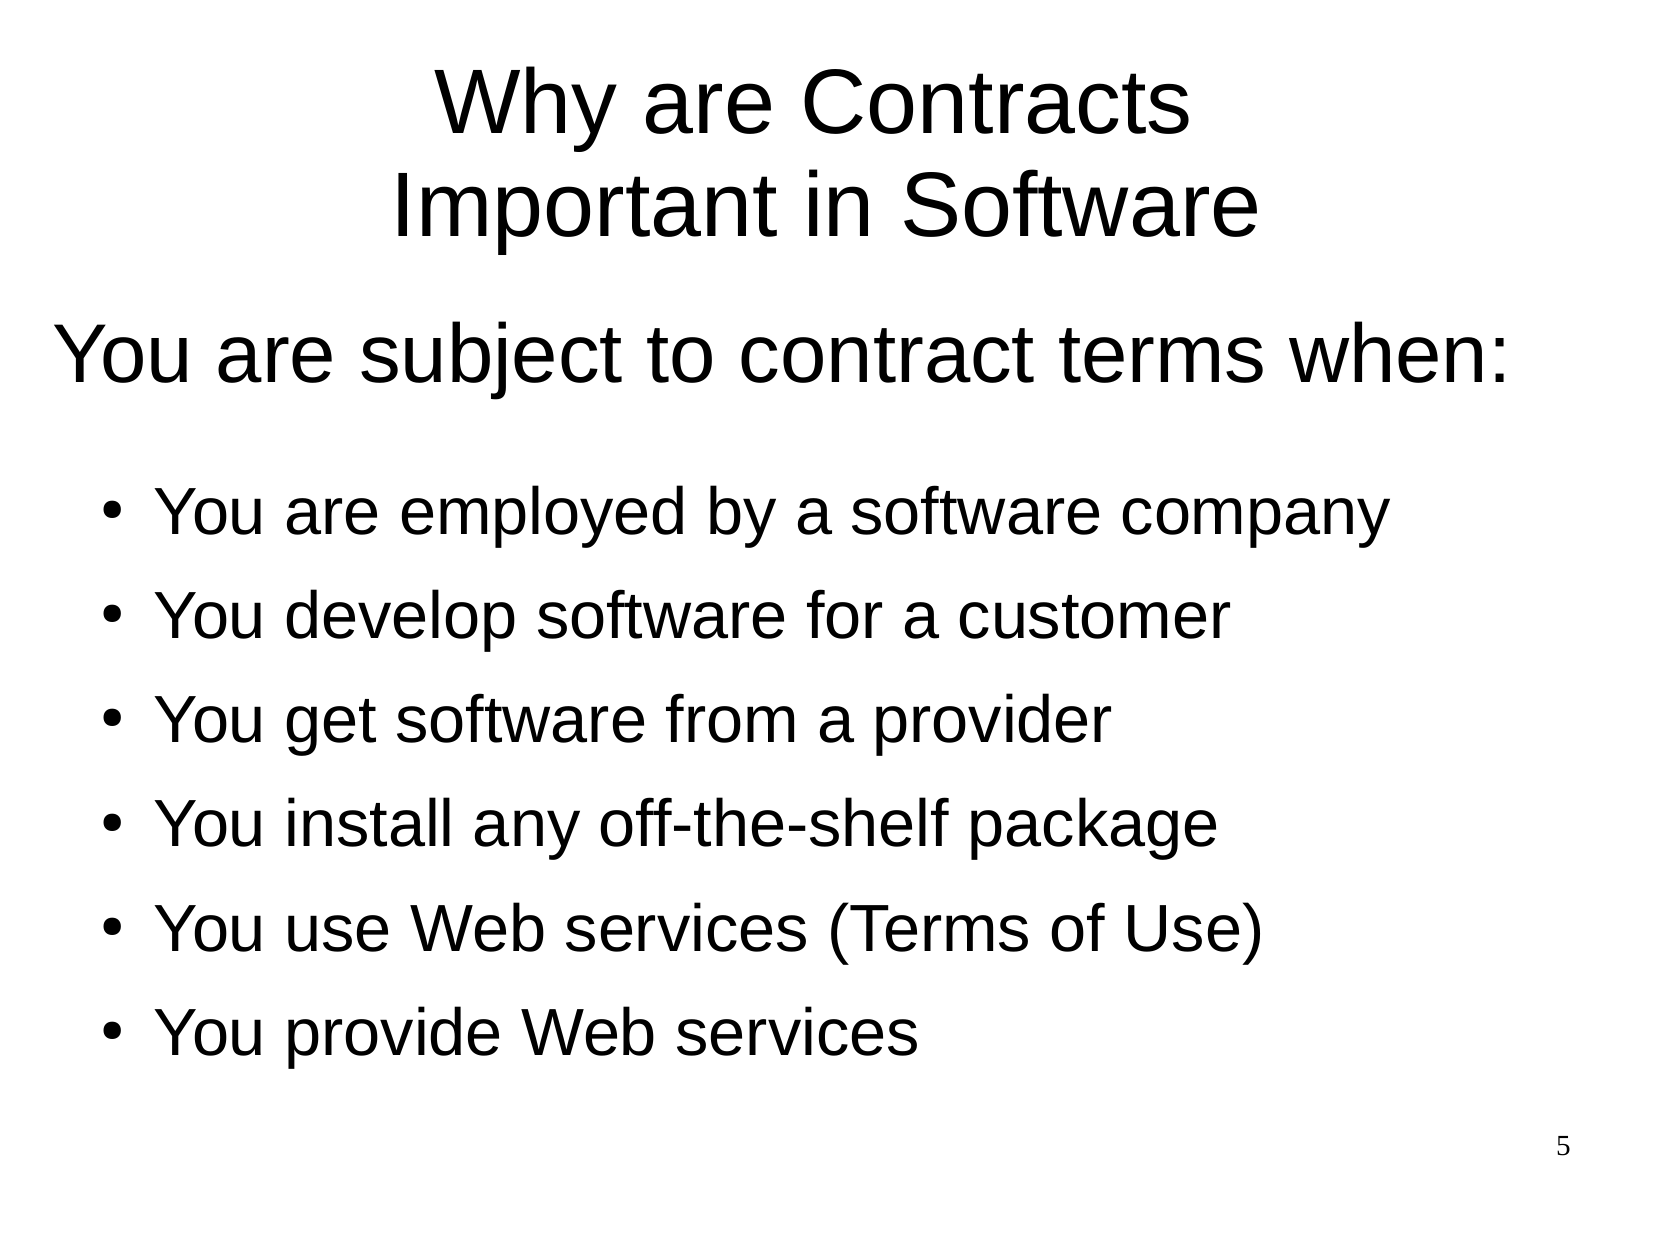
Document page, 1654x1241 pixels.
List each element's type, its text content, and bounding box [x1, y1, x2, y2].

list You are employed by a software company You develop software for a customer You get software from a provider You install any off-the-shelf package You use Web services (Terms of Use) You provide Web services [82, 473, 1571, 1175]
title Why are Contracts Important in Software [82, 49, 1571, 257]
text_box You are subject to contract terms when: [37, 300, 1613, 408]
